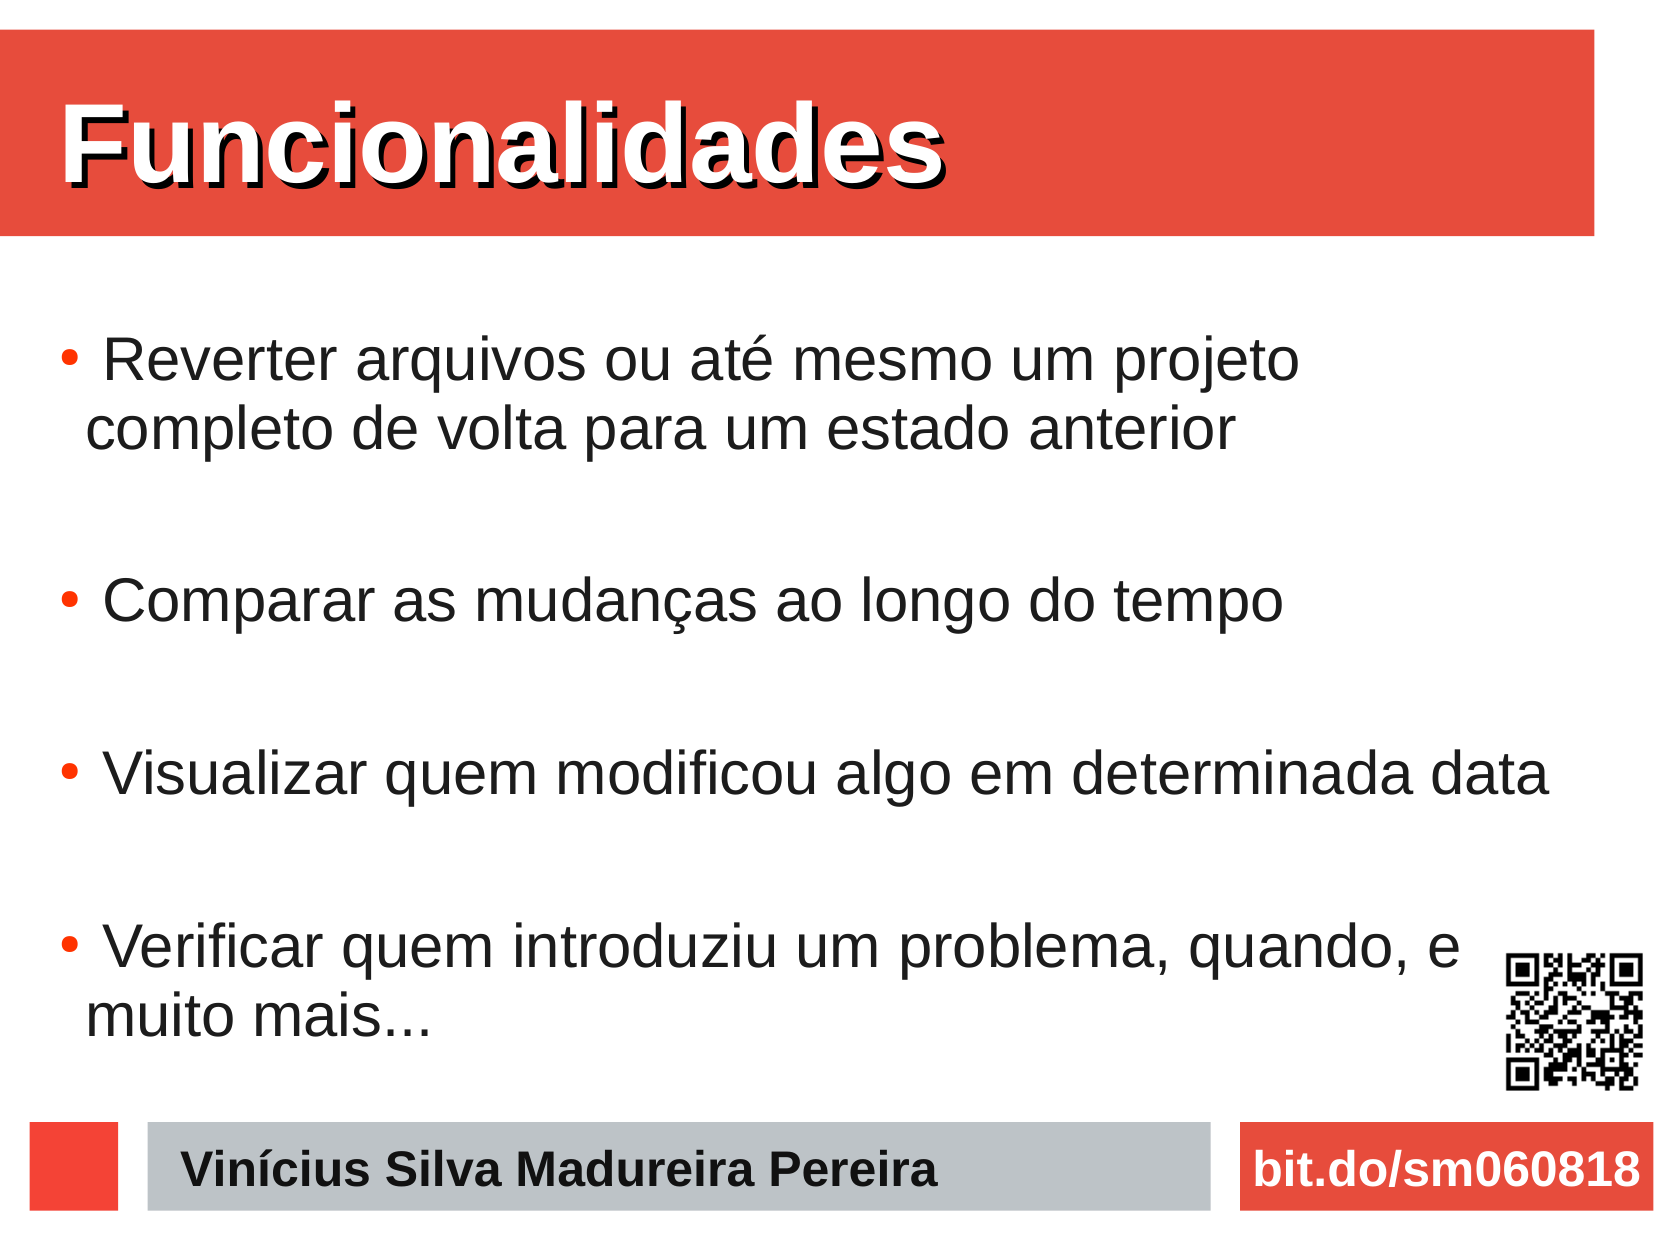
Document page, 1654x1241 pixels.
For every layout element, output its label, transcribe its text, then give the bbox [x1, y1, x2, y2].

list Reverter arquivos ou até mesmo um projeto completo de volta para um estado anterior Comparar as mudanças ao longo do tempo Visualizar quem modificou algo em determinada data Verificar quem introduziu um problema, quando, e muito mais... [59, 324, 1565, 1093]
text_box bit.do/sm060818 [1228, 1133, 1654, 1205]
picture [1497, 944, 1654, 1102]
title Funcionalidades [59, 59, 1595, 207]
text_box Vinícius Silva Madureira Pereira [165, 1133, 1170, 1205]
